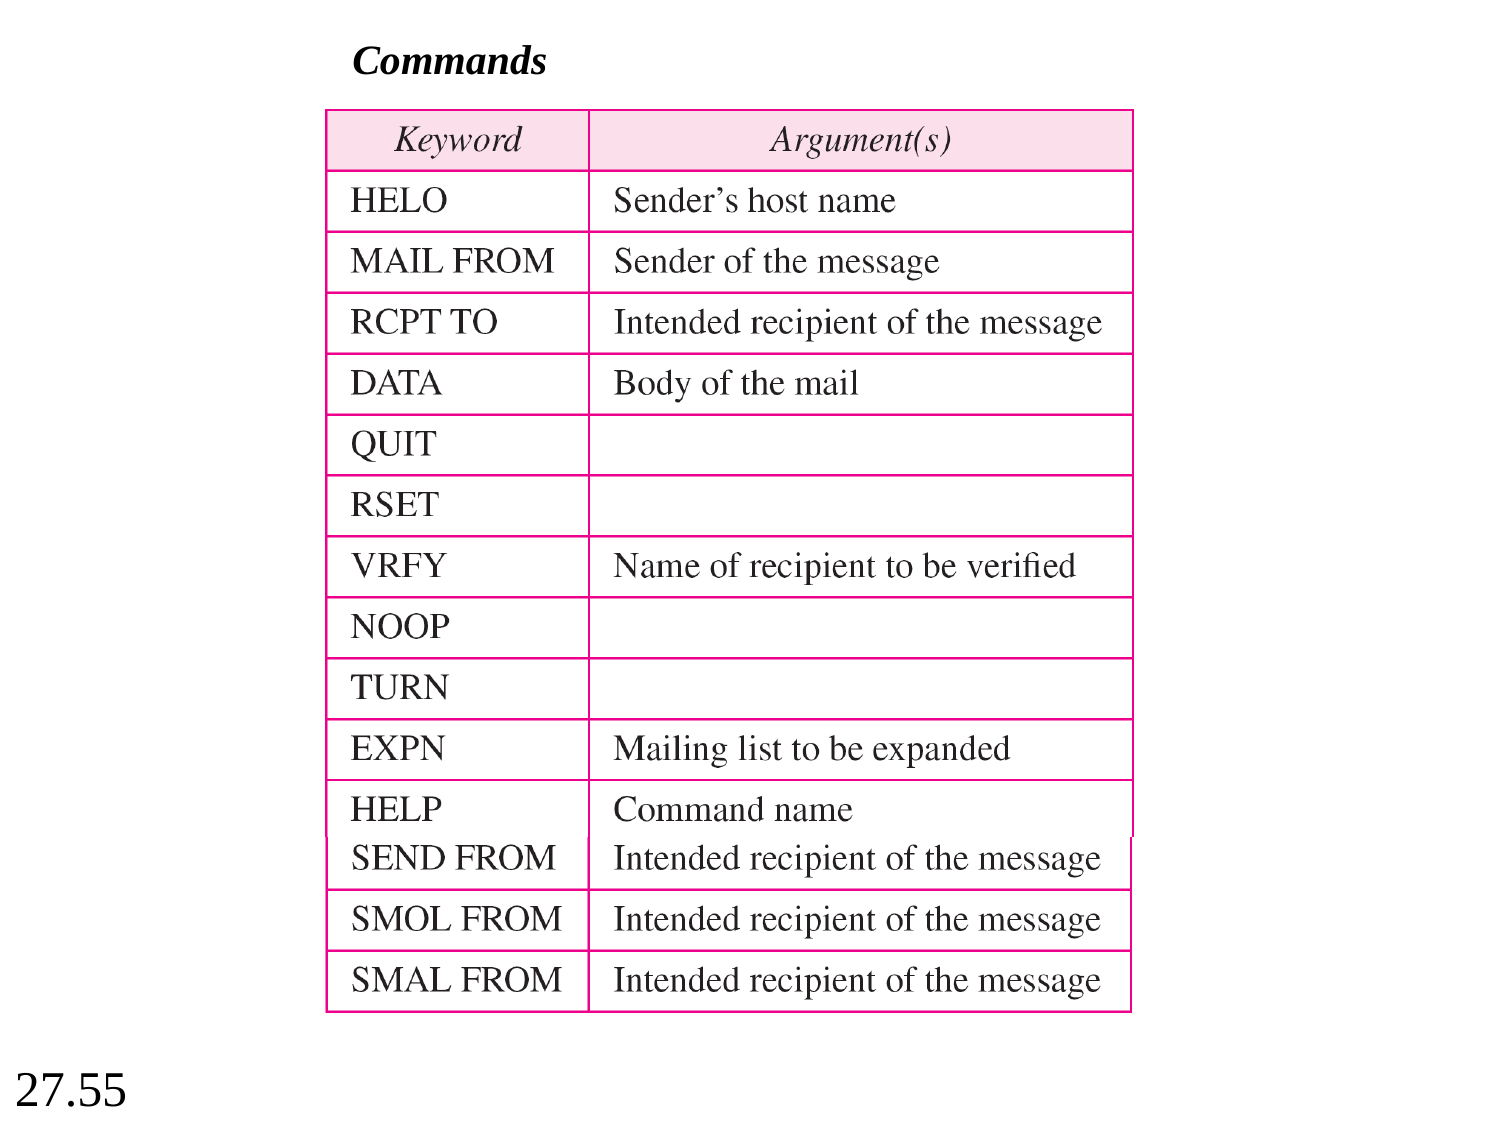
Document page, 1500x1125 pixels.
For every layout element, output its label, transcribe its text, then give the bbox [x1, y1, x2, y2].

picture [306, 92, 1162, 1029]
text_box Commands [337, 24, 563, 91]
